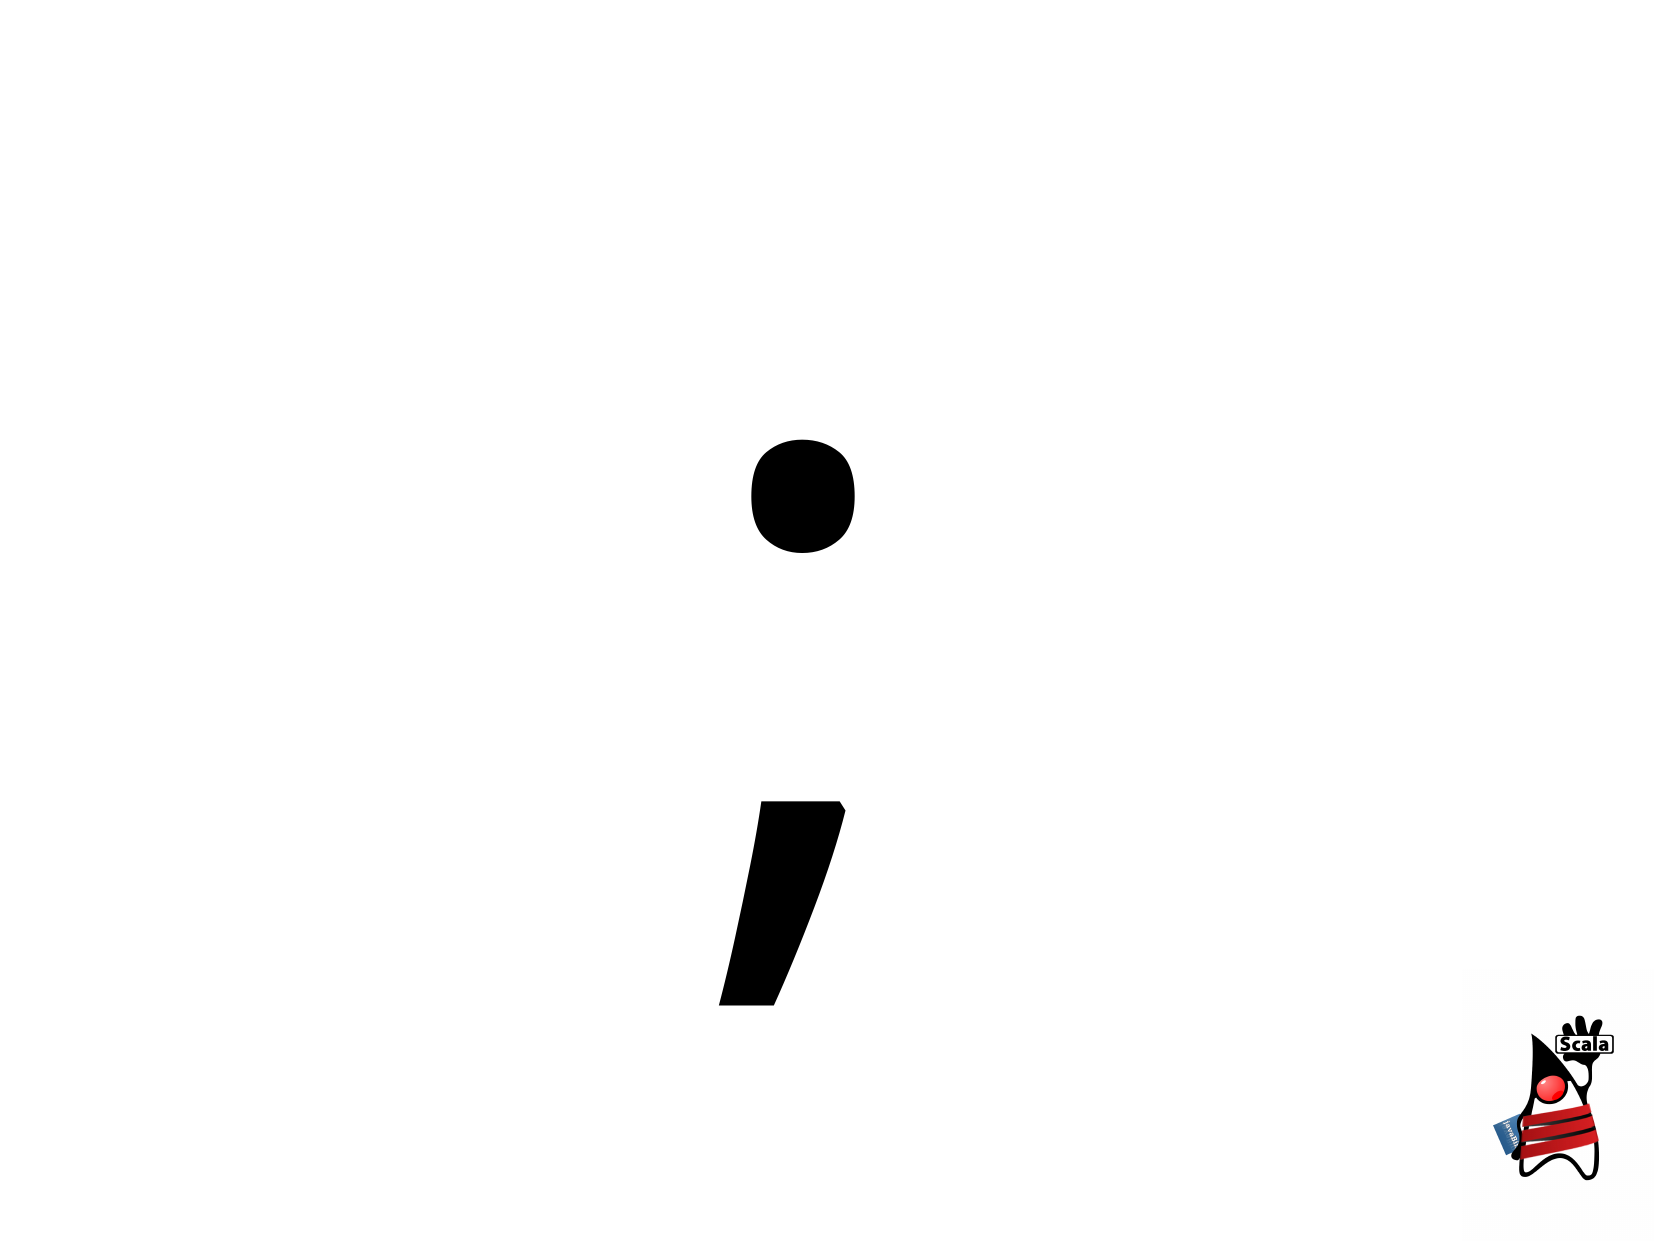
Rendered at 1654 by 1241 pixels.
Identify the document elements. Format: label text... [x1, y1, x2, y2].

text_box ; [678, 0, 990, 985]
picture [1462, 969, 1654, 1241]
